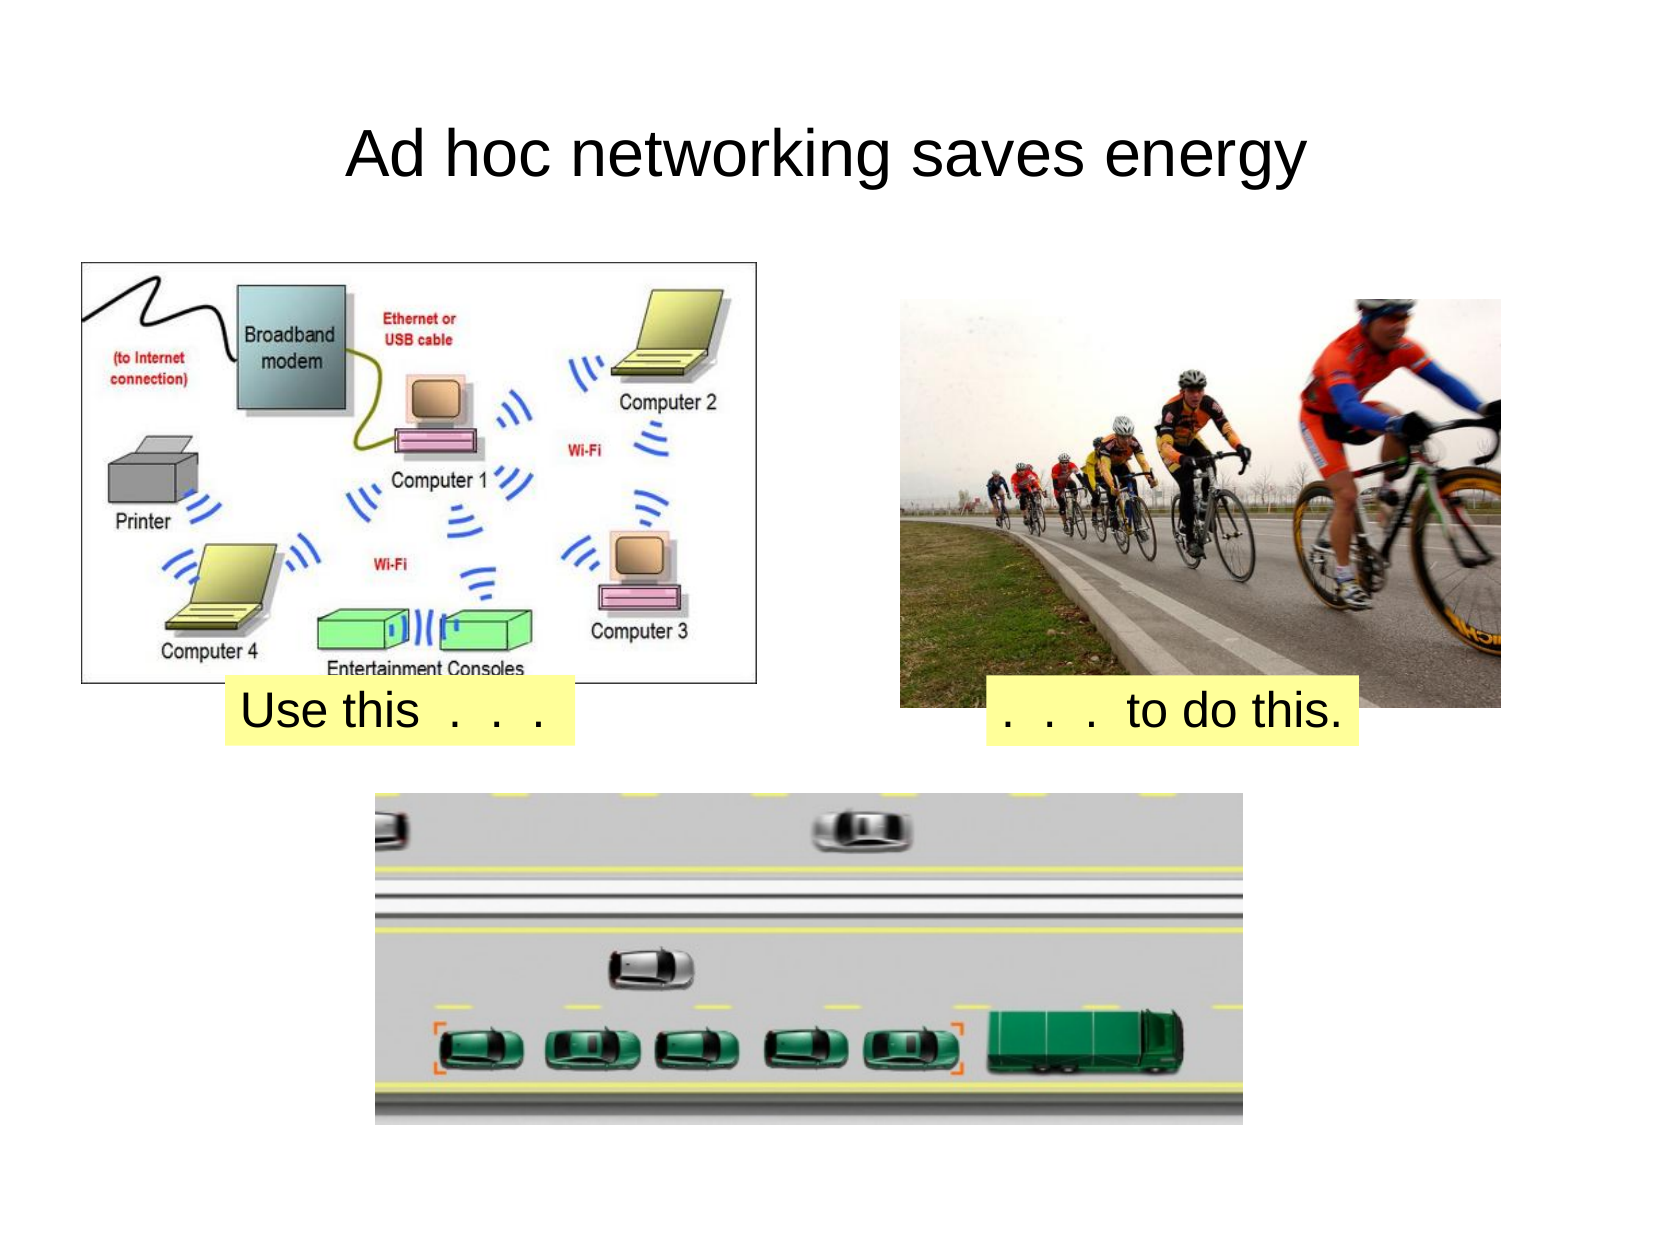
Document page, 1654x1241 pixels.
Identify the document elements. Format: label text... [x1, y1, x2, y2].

title Ad hoc networking saves energy [82, 49, 1571, 257]
picture [375, 793, 1243, 1126]
picture [81, 262, 757, 684]
text_box . . . to do this. [986, 675, 1358, 746]
text_box Use this . . . [225, 675, 575, 746]
picture [900, 299, 1501, 709]
